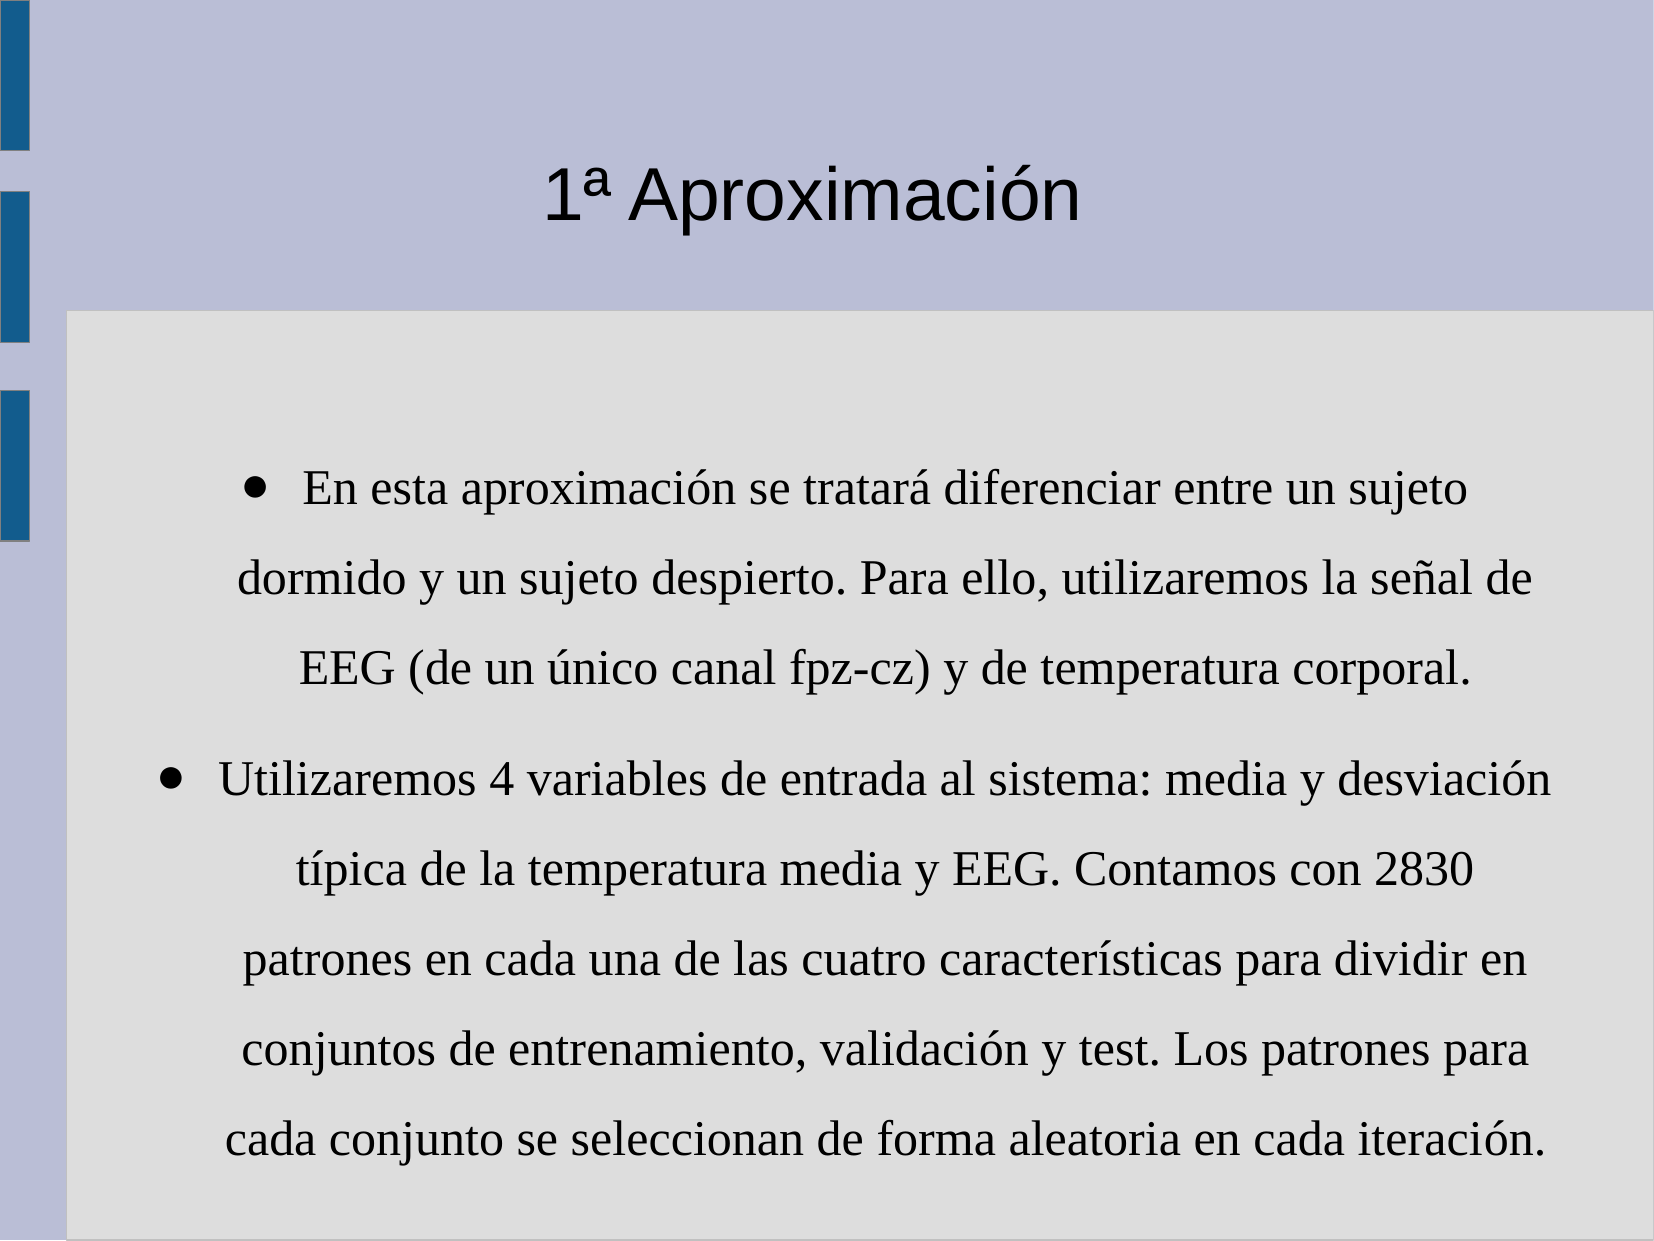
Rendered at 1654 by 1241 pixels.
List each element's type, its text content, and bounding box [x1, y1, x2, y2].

text_box En esta aproximación se tratará diferenciar entre un sujeto dormido y un sujeto despierto. Para ello, utilizaremos la señal de EEG (de un único canal fpz-cz) y de temperatura corporal. Utilizaremos 4 variables de entrada al sistema: media y desviación típica de la temperatura media y EEG. Contamos con 2830 patrones en cada una de las cuatro características para dividir en conjuntos de entrenamiento, validación y test. Los patrones para cada conjunto se seleccionan de forma aleatoria en cada iteración. [121, 409, 1575, 1159]
subtitle 1ª Aproximación [106, 32, 1519, 349]
